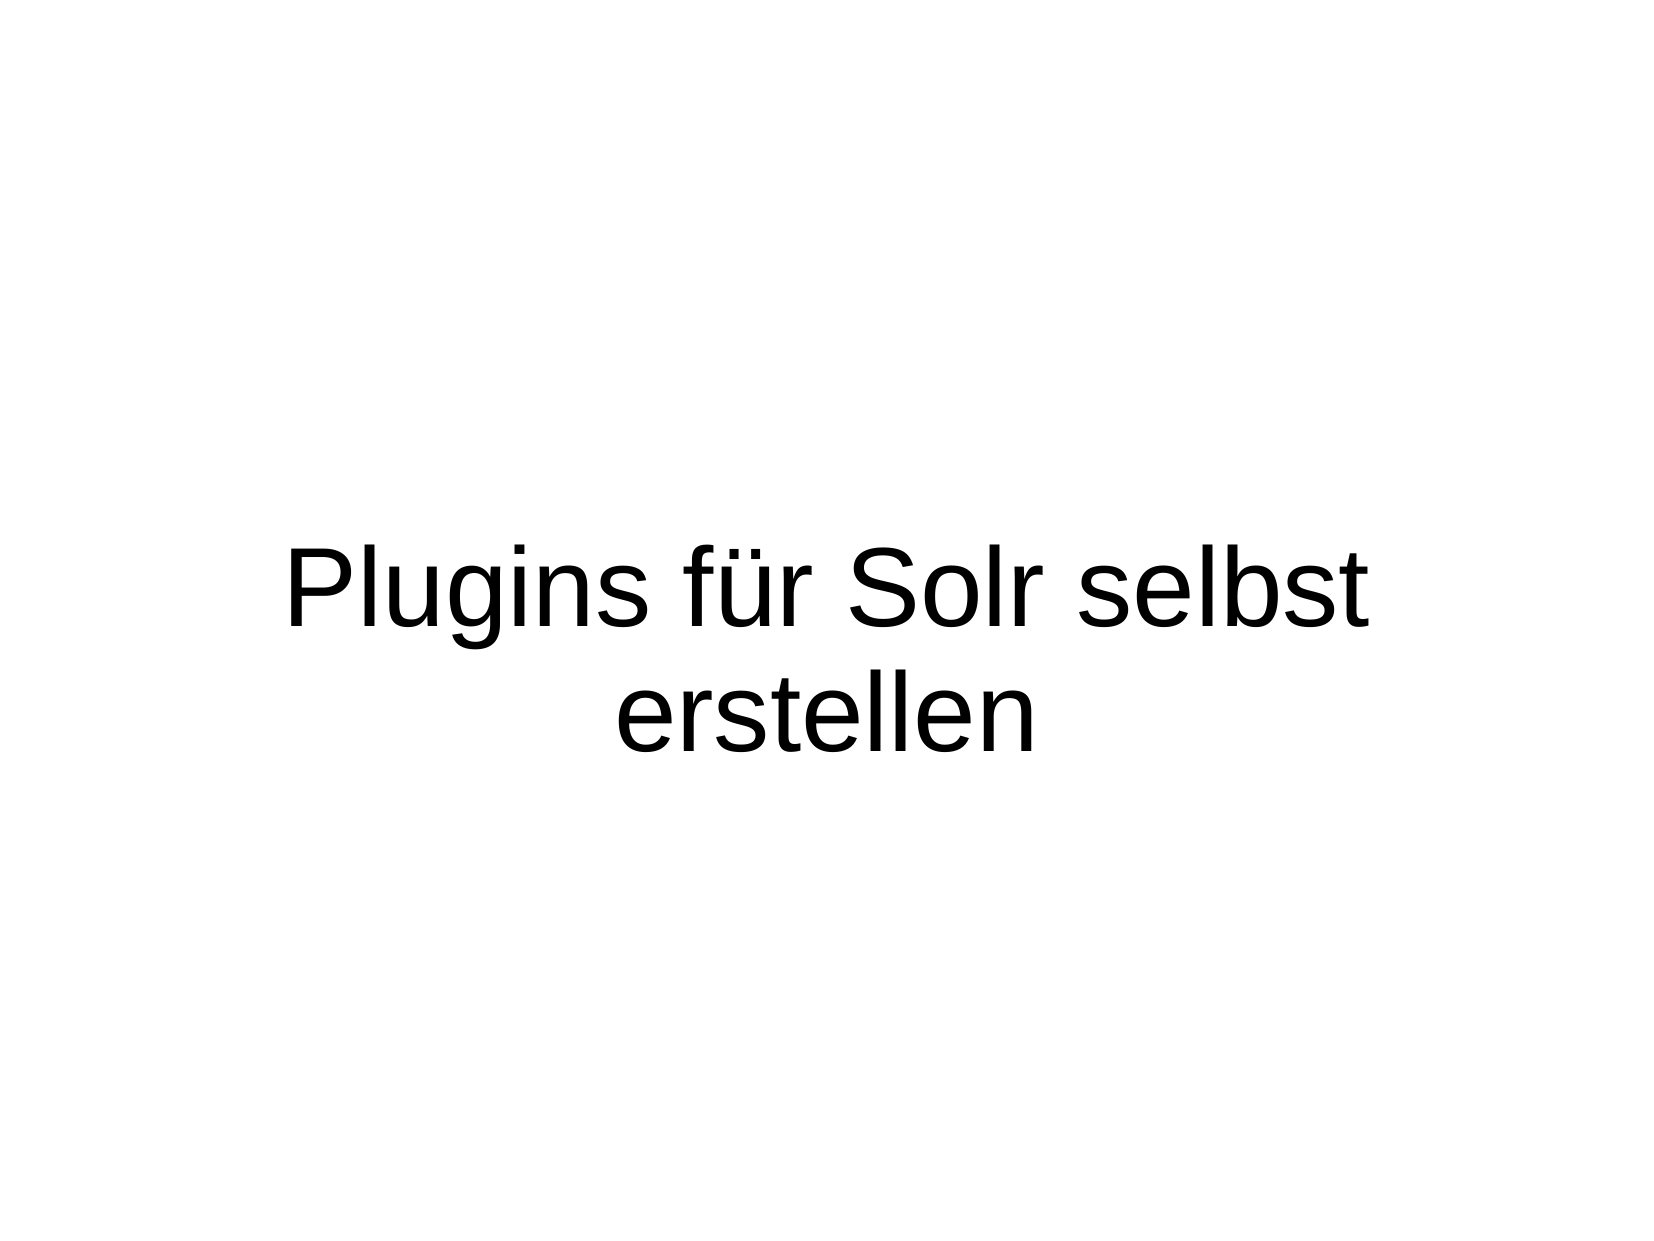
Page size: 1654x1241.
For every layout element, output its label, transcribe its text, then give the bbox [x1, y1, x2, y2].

subtitle Plugins für Solr selbst erstellen [82, 290, 1571, 1010]
